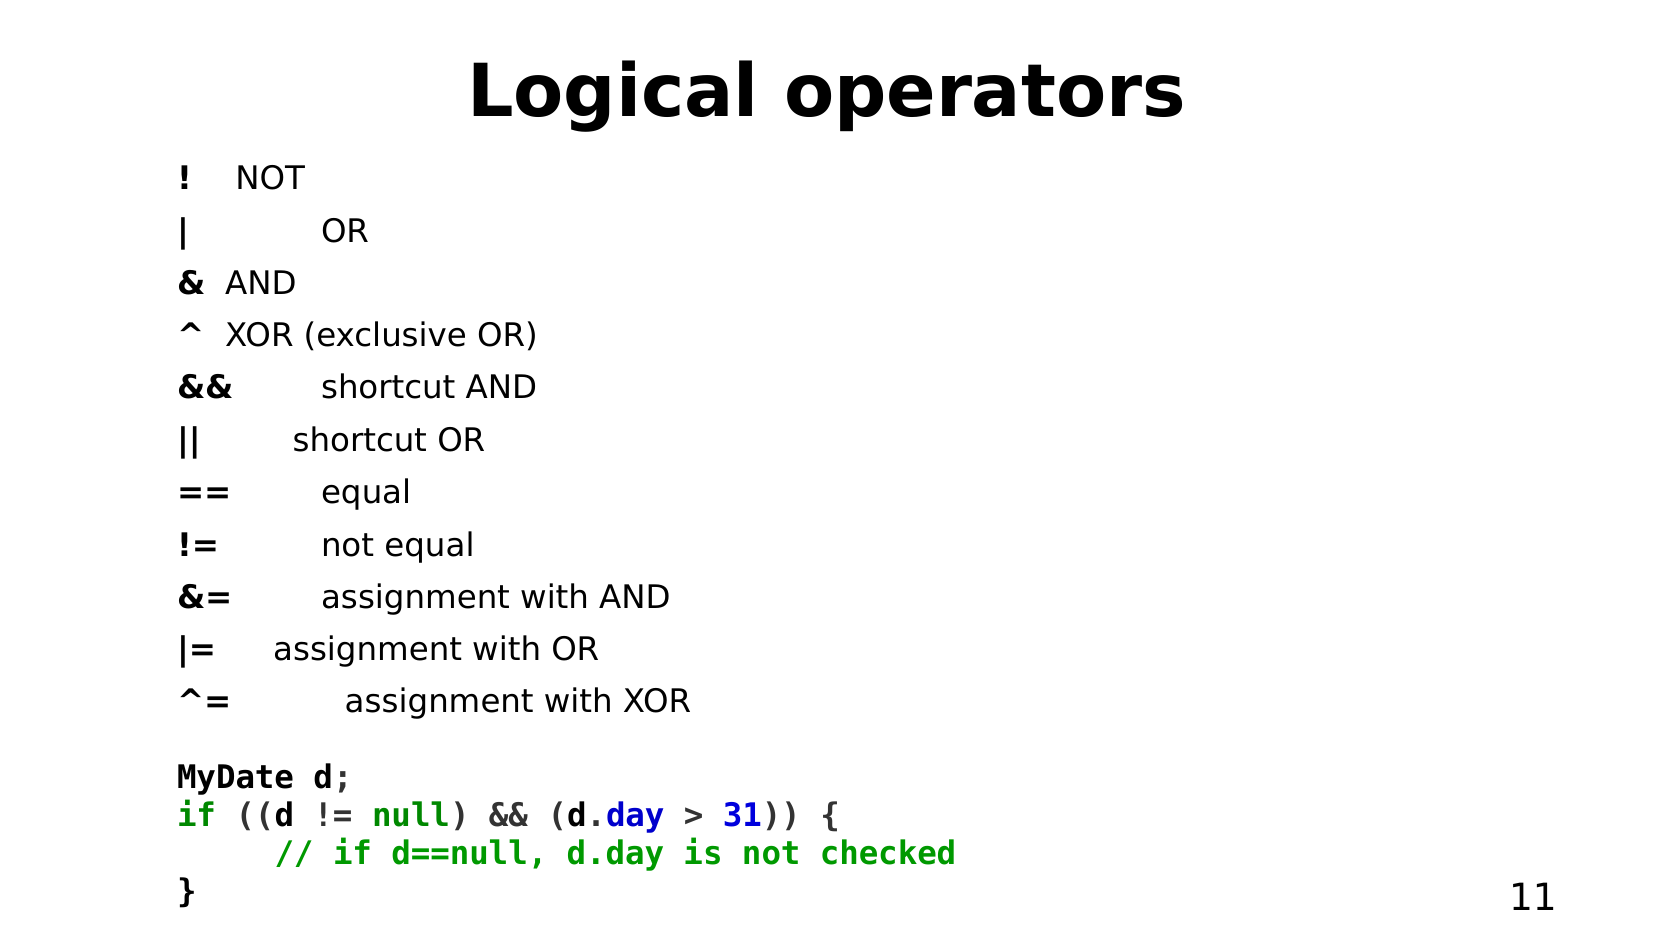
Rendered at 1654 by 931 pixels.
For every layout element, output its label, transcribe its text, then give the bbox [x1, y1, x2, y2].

list ! NOT | OR & AND ^ XOR (exclusive OR) && shortcut AND || shortcut OR == equal != not equal &= assignment with AND |= assignment with OR ^= assignment with XOR MyDate d; if ((d != null) && (d.day > 31)) { // if d==null, d.day is not checked } [177, 159, 1619, 913]
title Logical operators [82, 37, 1571, 147]
